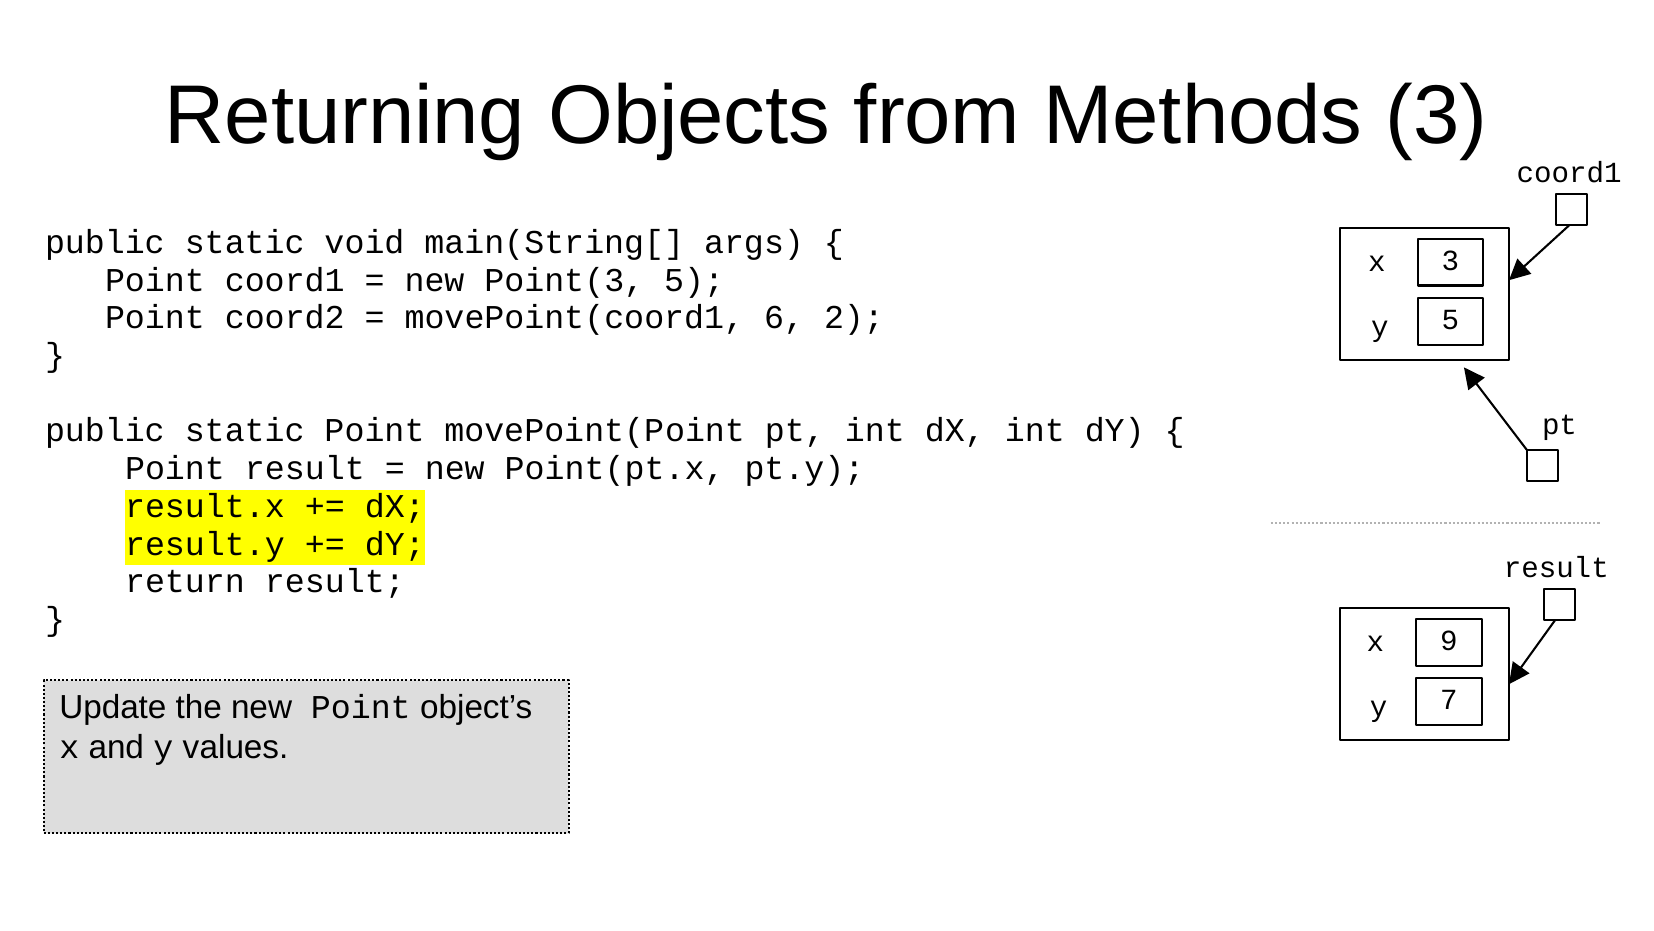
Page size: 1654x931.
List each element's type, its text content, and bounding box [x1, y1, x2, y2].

text_box [1543, 594, 1575, 620]
text_box x [1353, 239, 1402, 288]
text_box [1556, 200, 1588, 225]
title Returning Objects from Methods (3) [82, 37, 1571, 193]
text_box y [1356, 304, 1406, 353]
text_box y [1354, 684, 1405, 733]
text_box 9 [1416, 619, 1482, 666]
text_box [1340, 228, 1510, 361]
text_box 7 [1416, 678, 1482, 725]
text_box [1527, 451, 1559, 482]
text_box x [1351, 619, 1400, 668]
text_box coord1 [1501, 151, 1637, 200]
text_box [1340, 608, 1510, 741]
text_box 5 [1417, 298, 1484, 345]
text_box public static void main(String[] args) { Point coord1 = new Point(3, 5); Point coord2 = movePoint(coord1, 6, 2); } public static Point movePoint(Point pt, int dX, int dY) { Point result = new Point(pt.x, pt.y); result.x += dX; result.y += dY; return result; } [30, 218, 1201, 762]
text_box pt [1527, 402, 1594, 451]
text_box Update the new Point object’s x and y values. [43, 680, 569, 834]
text_box result [1489, 545, 1624, 594]
text_box 3 [1417, 239, 1484, 286]
